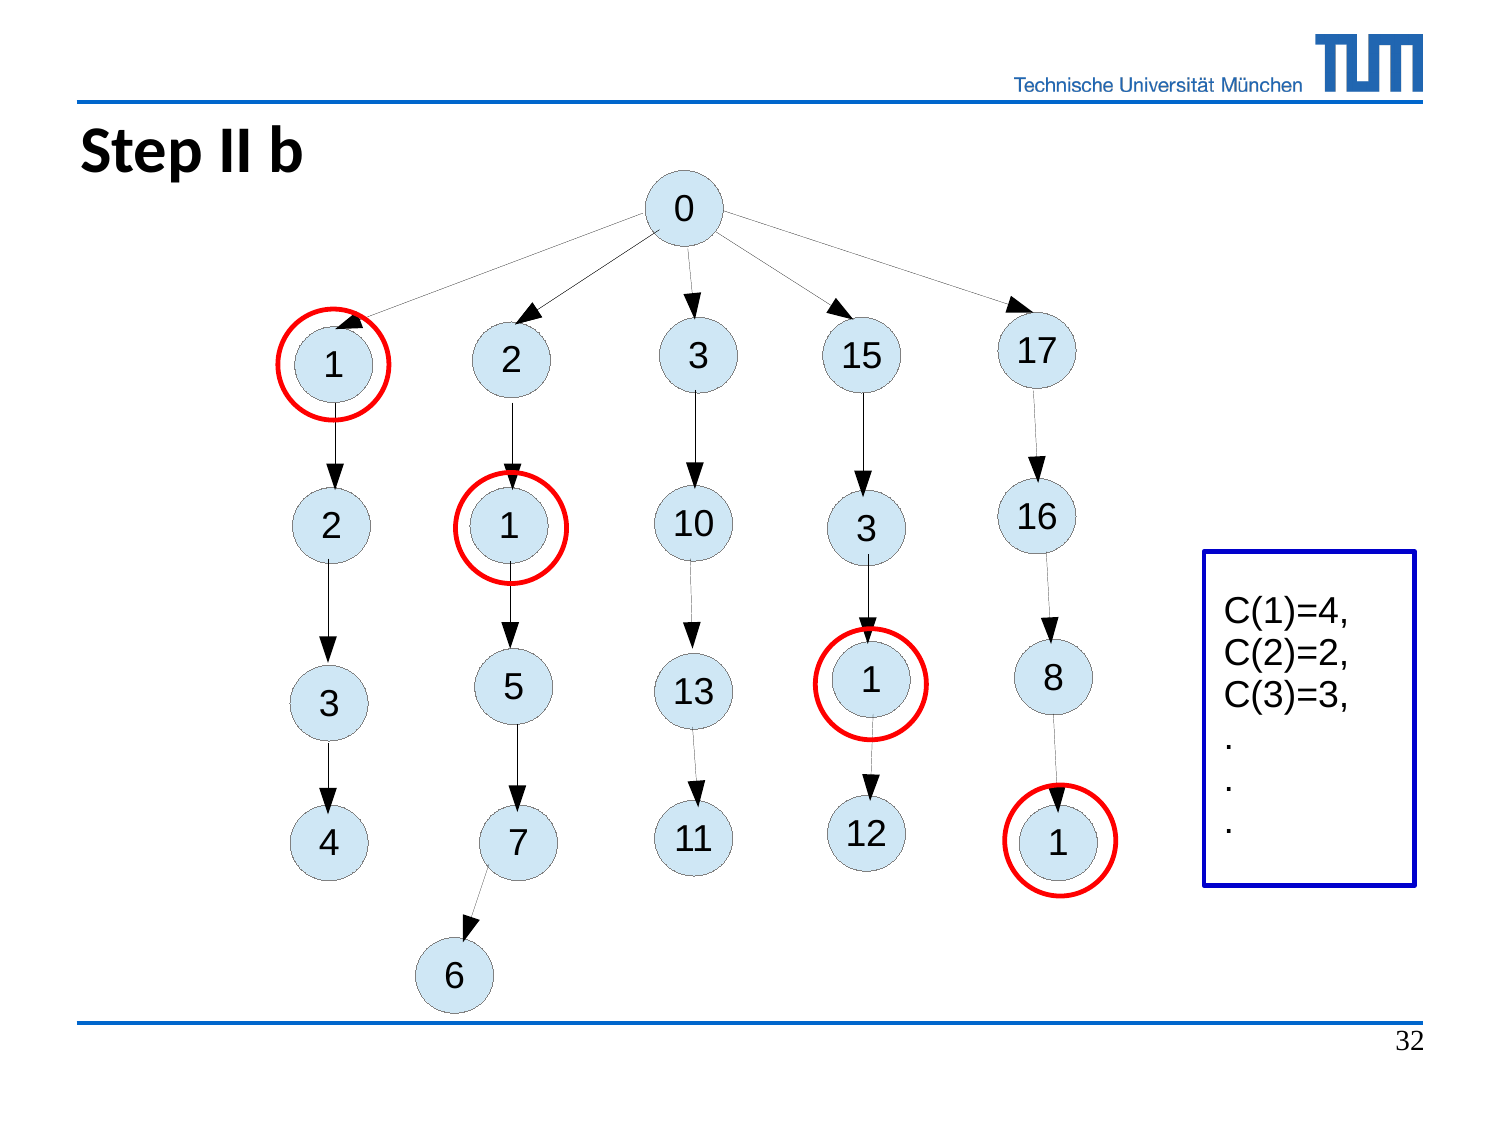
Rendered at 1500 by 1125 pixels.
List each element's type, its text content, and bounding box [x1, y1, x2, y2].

text_box 8 [1014, 639, 1093, 715]
text_box 15 [822, 317, 901, 394]
text_box 7 [479, 805, 558, 881]
text_box 2 [472, 321, 551, 398]
text_box 5 [474, 648, 553, 725]
text_box 4 [290, 805, 369, 881]
text_box 1 [469, 487, 549, 564]
text_box 3 [289, 665, 369, 742]
text_box 6 [415, 937, 494, 1014]
text_box 1 [1019, 805, 1098, 881]
text_box 16 [997, 478, 1077, 554]
text_box 1 [832, 641, 911, 718]
text_box 13 [654, 653, 733, 730]
text_box C(1)=4, C(2)=2, C(3)=3, . . . [1417, 582, 1427, 850]
text_box 3 [659, 317, 738, 394]
text_box C(1)=4, C(2)=2, C(3)=3, . . . [1208, 582, 1412, 850]
text_box 2 [292, 487, 371, 564]
picture [1014, 34, 1423, 92]
text_box 17 [997, 312, 1077, 389]
text_box 1 [294, 326, 373, 403]
text_box 12 [827, 795, 906, 872]
text_box 10 [654, 485, 733, 562]
text_box 11 [654, 800, 733, 877]
title Step II b [80, 112, 1419, 200]
text_box 0 [645, 170, 724, 247]
text_box 3 [827, 490, 906, 566]
